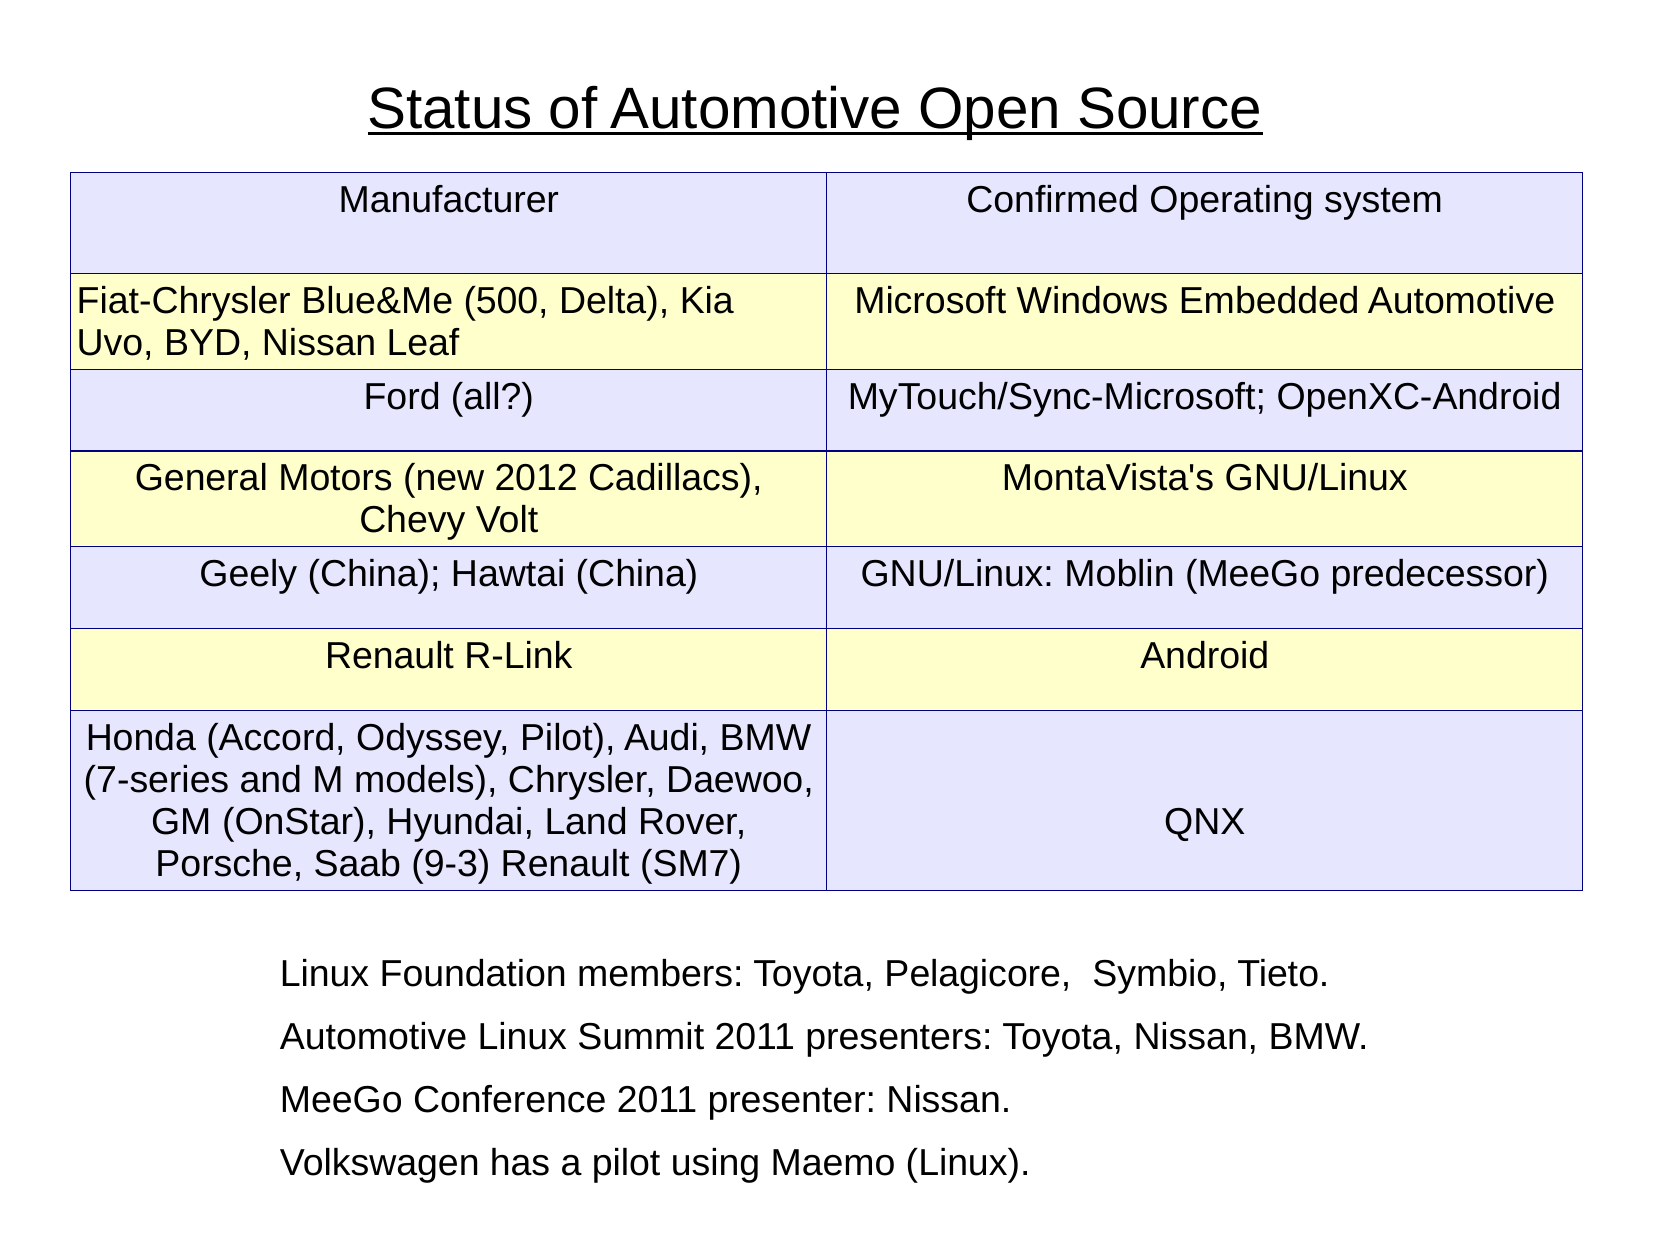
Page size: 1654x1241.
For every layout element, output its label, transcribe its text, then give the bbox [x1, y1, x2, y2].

table_cell Ford (all?) [71, 370, 826, 450]
table_cell Android [827, 629, 1582, 710]
table_cell GNU/Linux: Moblin (MeeGo predecessor) [827, 547, 1582, 628]
text_box Status of Automotive Open Source [352, 68, 1279, 149]
table_cell Renault R-Link [71, 629, 826, 710]
text_box Linux Foundation members: Toyota, Pelagicore, Symbio, Tieto. Automotive Linux Summit 2011 presenters: Toyota, Nissan, BMW. MeeGo Conference 2011 presenter: Nissan. Volkswagen has a pilot using Maemo (Linux). [265, 924, 1397, 1171]
table_header Manufacturer [71, 173, 826, 273]
table_cell Microsoft Windows Embedded Automotive [827, 274, 1582, 369]
table_cell General Motors (new 2012 Cadillacs), Chevy Volt [71, 452, 826, 546]
table_cell MontaVista's GNU/Linux [827, 452, 1582, 546]
table_cell MyTouch/Sync-Microsoft; OpenXC-Android [827, 370, 1582, 450]
table_cell Geely (China); Hawtai (China) [71, 547, 826, 628]
table_header Confirmed Operating system [827, 173, 1582, 273]
table_cell Honda (Accord, Odyssey, Pilot), Audi, BMW (7-series and M models), Chrysler, Daewoo, GM (OnStar), Hyundai, Land Rover, Porsche, Saab (9-3) Renault (SM7) [71, 711, 826, 890]
table_cell QNX [827, 711, 1582, 890]
table_cell Fiat-Chrysler Blue&Me (500, Delta), Kia Uvo, BYD, Nissan Leaf [71, 274, 826, 369]
